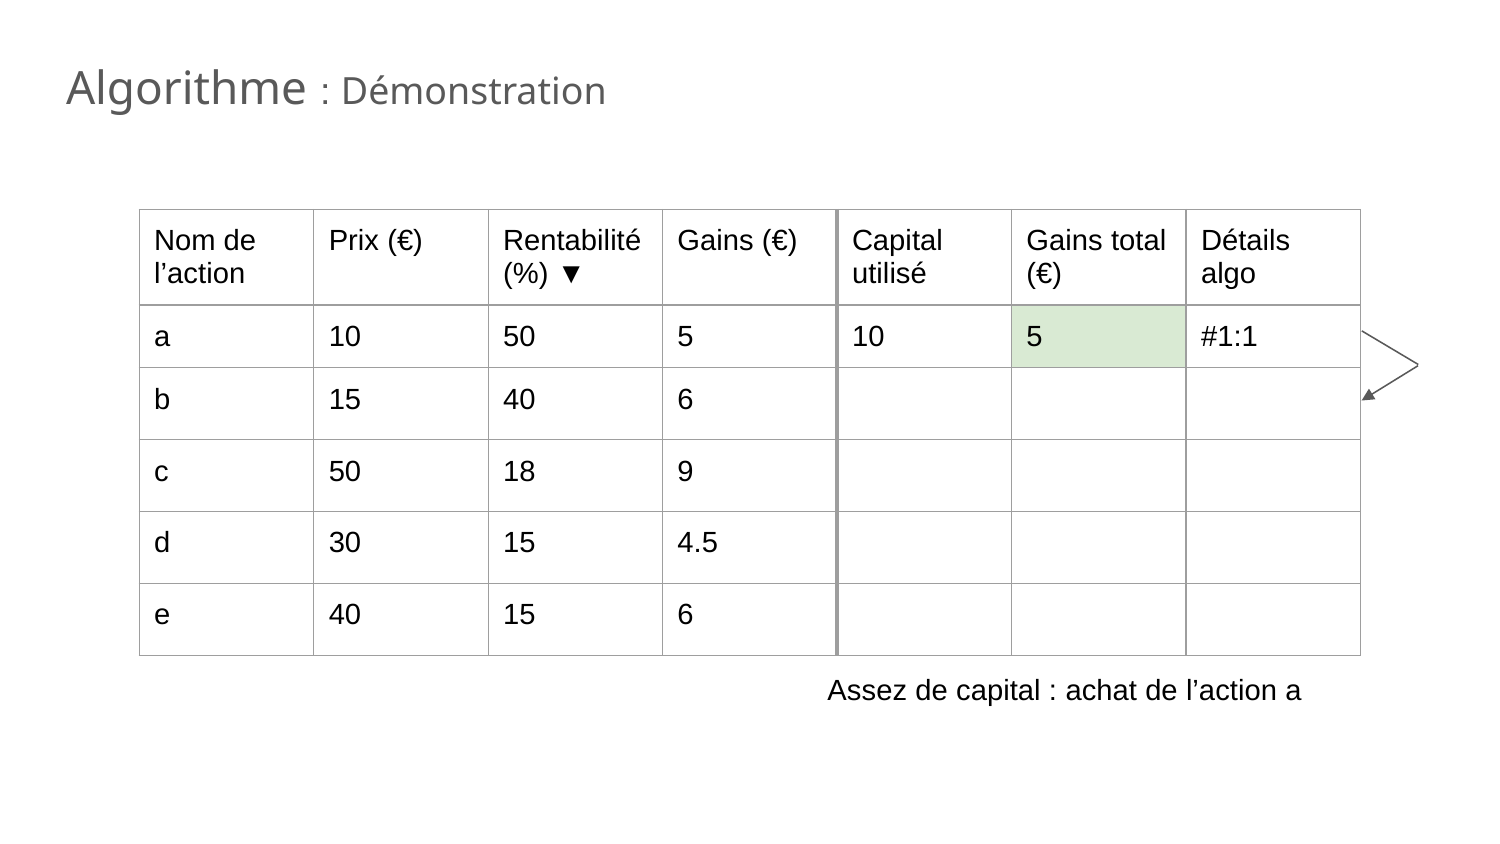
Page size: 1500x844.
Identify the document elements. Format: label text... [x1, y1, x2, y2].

table_cell 40 [314, 584, 488, 655]
table_cell 6 [663, 368, 835, 439]
table_cell [1012, 368, 1185, 439]
table_cell c [140, 440, 313, 511]
table_cell [1187, 512, 1360, 583]
list Algorithme : Démonstration [51, 35, 1449, 129]
table_cell [1012, 584, 1185, 655]
table_cell 5 [1012, 306, 1185, 367]
table_header Gains (€) [663, 210, 835, 304]
table_cell b [140, 368, 313, 439]
table_cell [1187, 440, 1360, 511]
table_header Gains total (€) [1012, 210, 1185, 304]
table_cell 30 [314, 512, 488, 583]
table_cell [1012, 512, 1185, 583]
table_cell 5 [663, 306, 835, 367]
table_cell [1012, 440, 1185, 511]
table_cell a [140, 306, 313, 367]
table_header Détails algo [1187, 210, 1360, 304]
table_cell 9 [663, 440, 835, 511]
table_cell 6 [663, 584, 835, 655]
table_cell 4.5 [663, 512, 835, 583]
table_cell 50 [489, 306, 662, 367]
text_box Assez de capital : achat de l’action a [812, 656, 1389, 722]
table_cell 18 [489, 440, 662, 511]
table_cell [839, 368, 1011, 439]
table_cell 40 [489, 368, 662, 439]
table_header Rentabilité (%) ▼ [489, 210, 662, 304]
table_header Nom de l’action [140, 210, 313, 304]
table_cell 50 [314, 440, 488, 511]
table_cell #1:1 [1187, 306, 1360, 367]
table_cell [839, 512, 1011, 583]
table_cell 15 [314, 368, 488, 439]
table_cell [1187, 584, 1360, 655]
table_cell 15 [489, 584, 662, 655]
table_cell [839, 440, 1011, 511]
table_cell [839, 584, 1011, 655]
table_cell 10 [839, 306, 1011, 367]
table_cell 10 [314, 306, 488, 367]
table_header Prix (€) [314, 210, 488, 304]
table_cell e [140, 584, 313, 655]
table_cell 15 [489, 512, 662, 583]
table_header Capital utilisé [839, 210, 1011, 304]
table_cell d [140, 512, 313, 583]
table_cell [1187, 368, 1360, 439]
